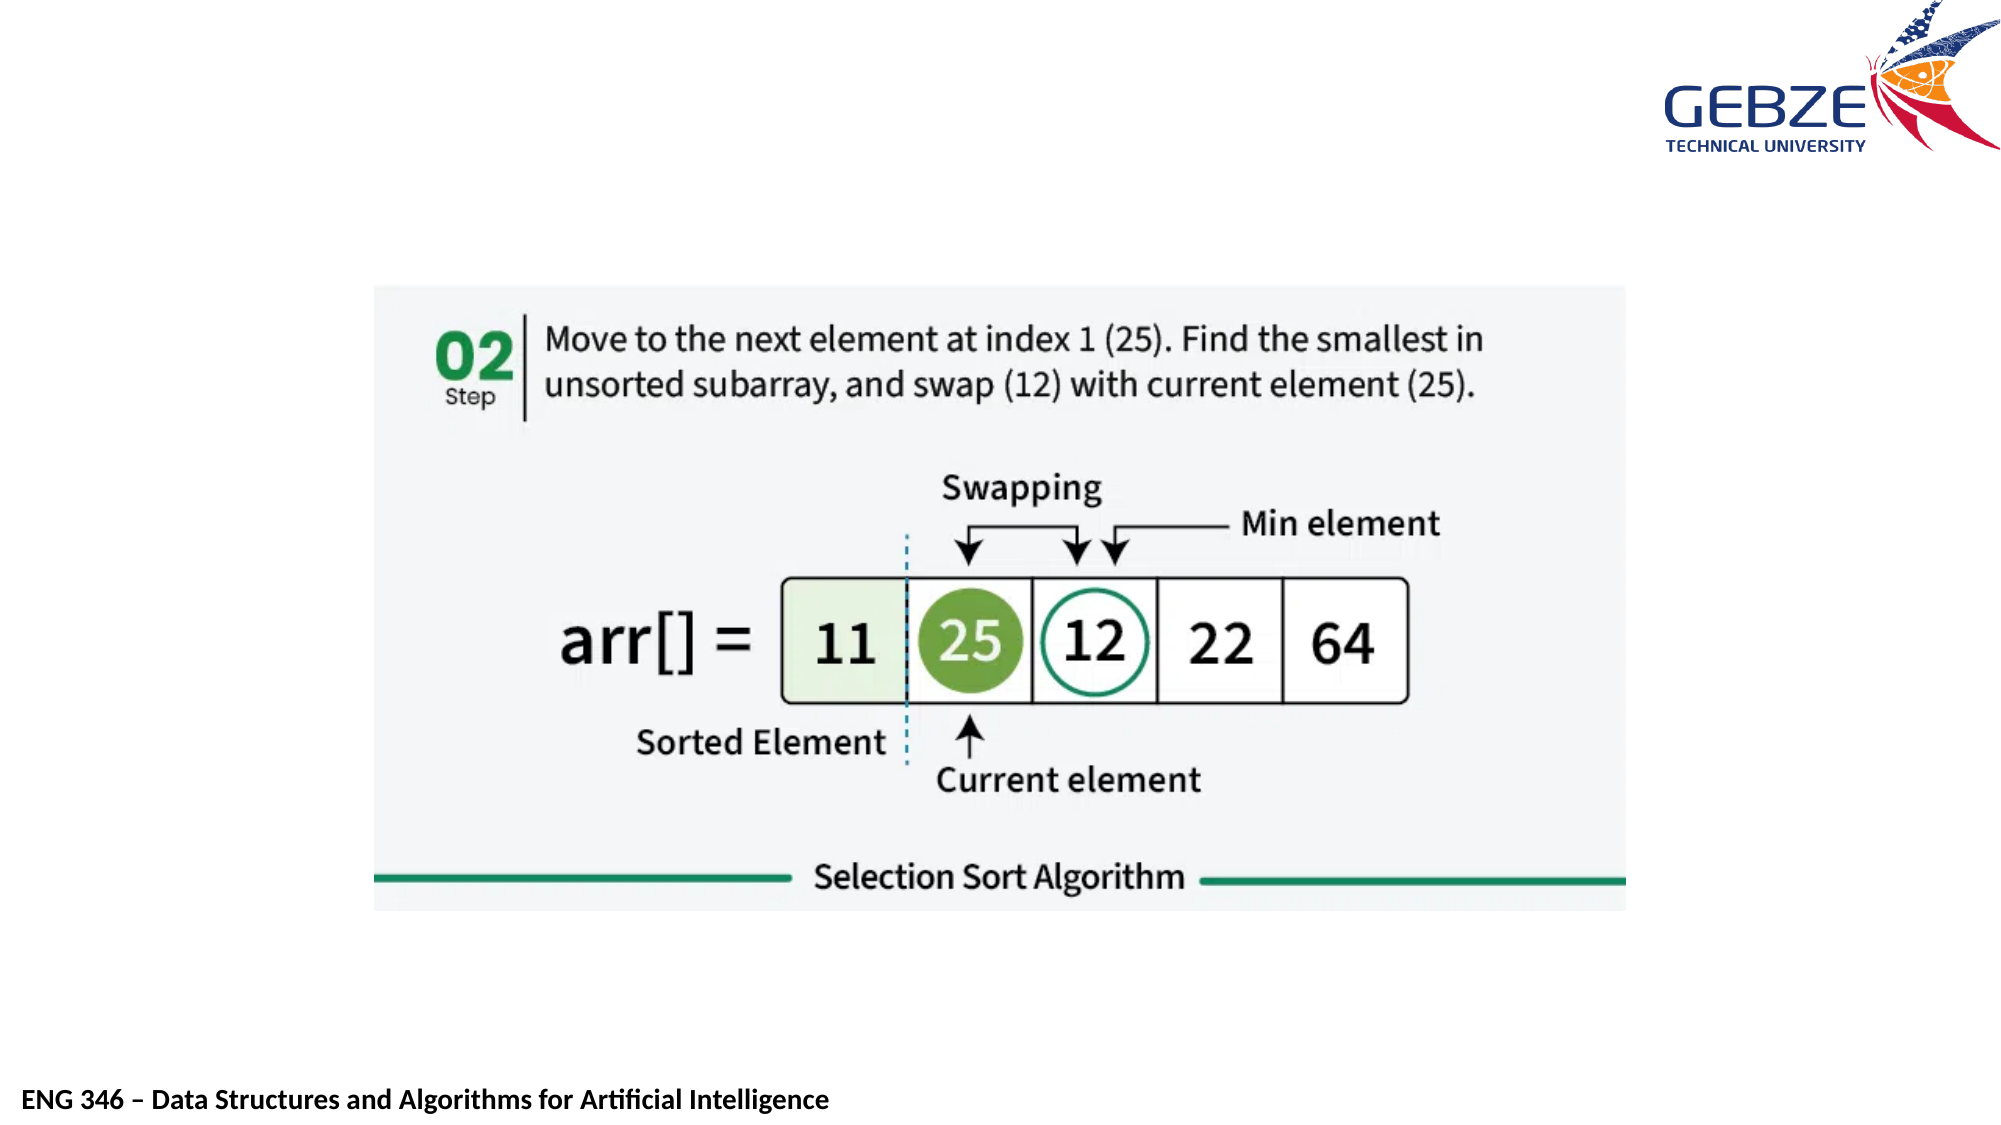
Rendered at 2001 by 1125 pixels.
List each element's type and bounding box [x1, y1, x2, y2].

picture [1665, 0, 2001, 152]
picture [374, 284, 1626, 911]
